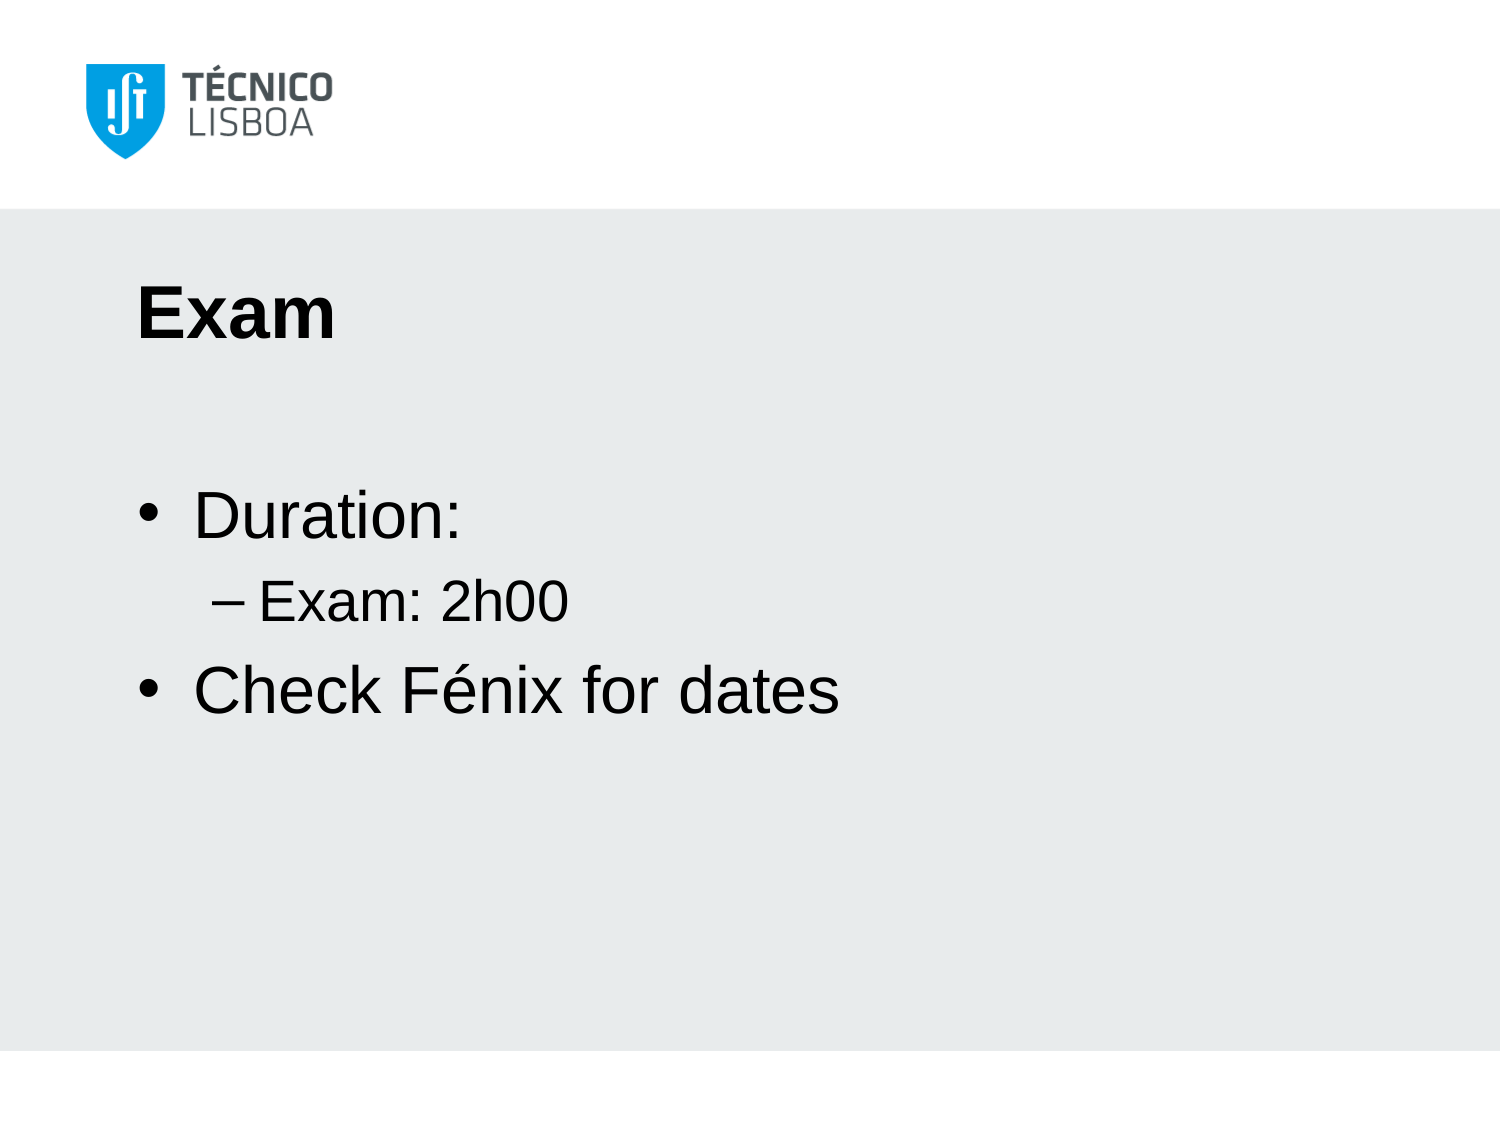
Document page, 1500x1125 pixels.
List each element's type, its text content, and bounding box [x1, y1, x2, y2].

list Duration: Exam: 2h00 Check Fénix for dates [121, 370, 1378, 976]
title Exam [121, 237, 1378, 370]
picture [0, 0, 1500, 1125]
